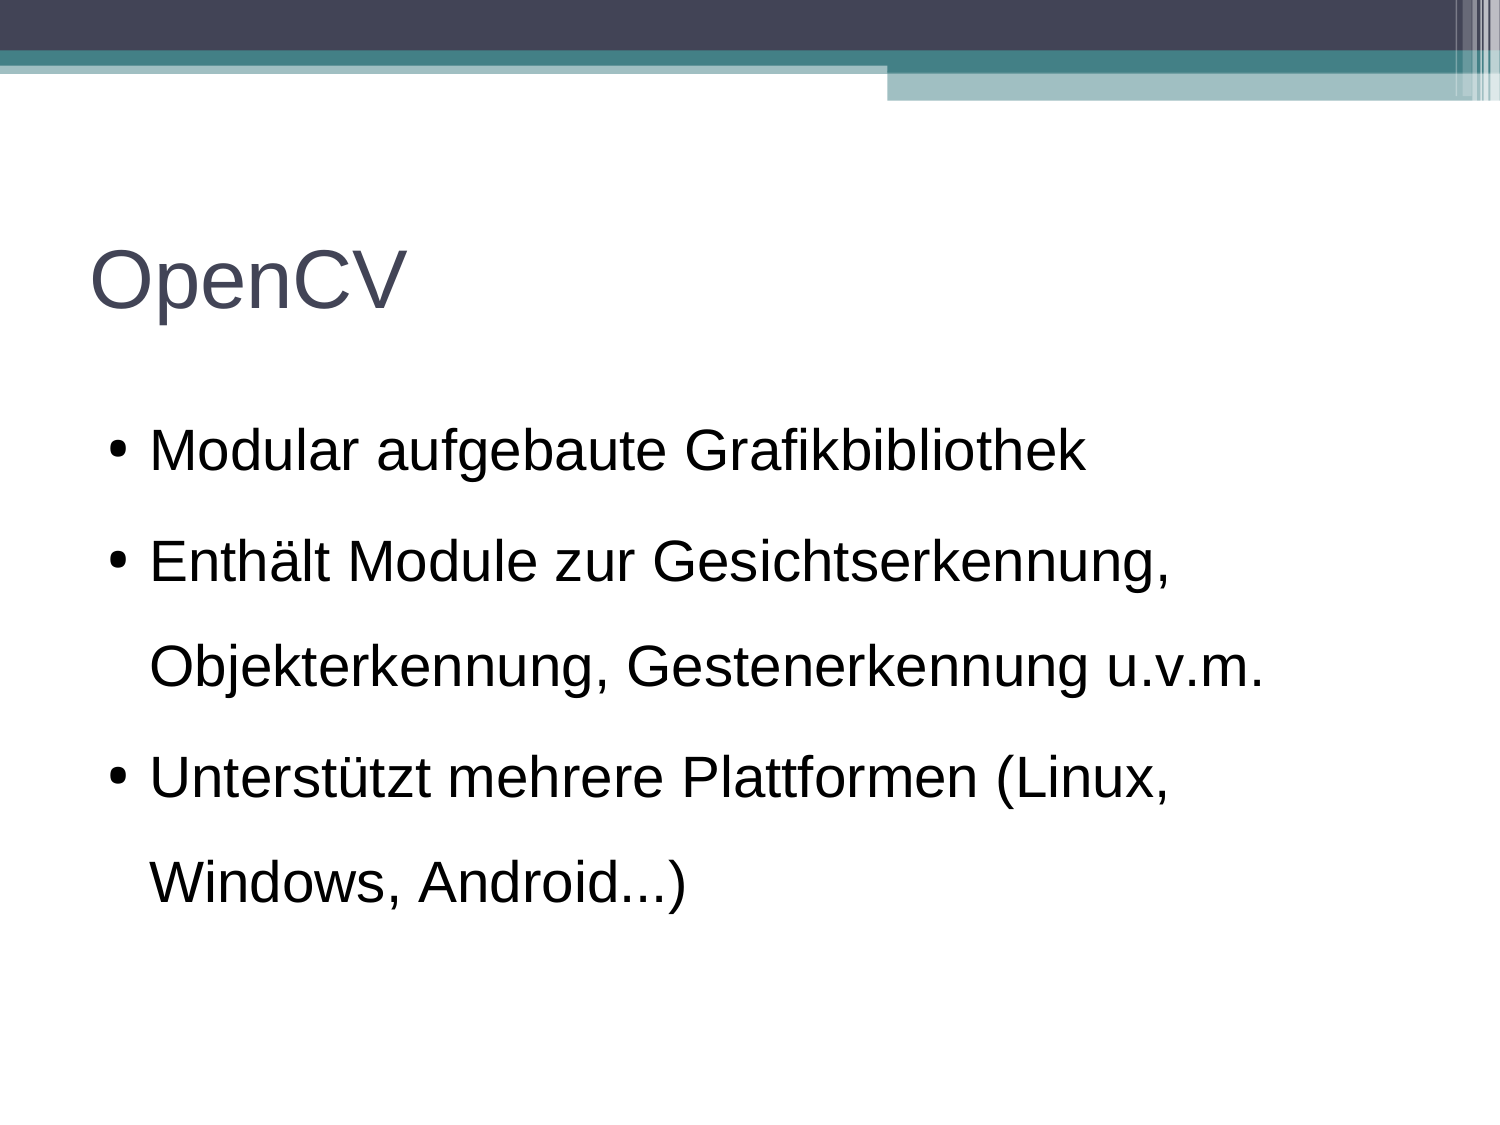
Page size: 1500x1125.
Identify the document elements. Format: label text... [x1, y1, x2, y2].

list Modular aufgebaute Grafikbibliothek Enthält Module zur Gesichtserkennung, Objekterkennung, Gestenerkennung u.v.m. Unterstützt mehrere Plattformen (Linux, Windows, Android...) [75, 369, 1426, 1022]
title OpenCV [75, 167, 1426, 369]
